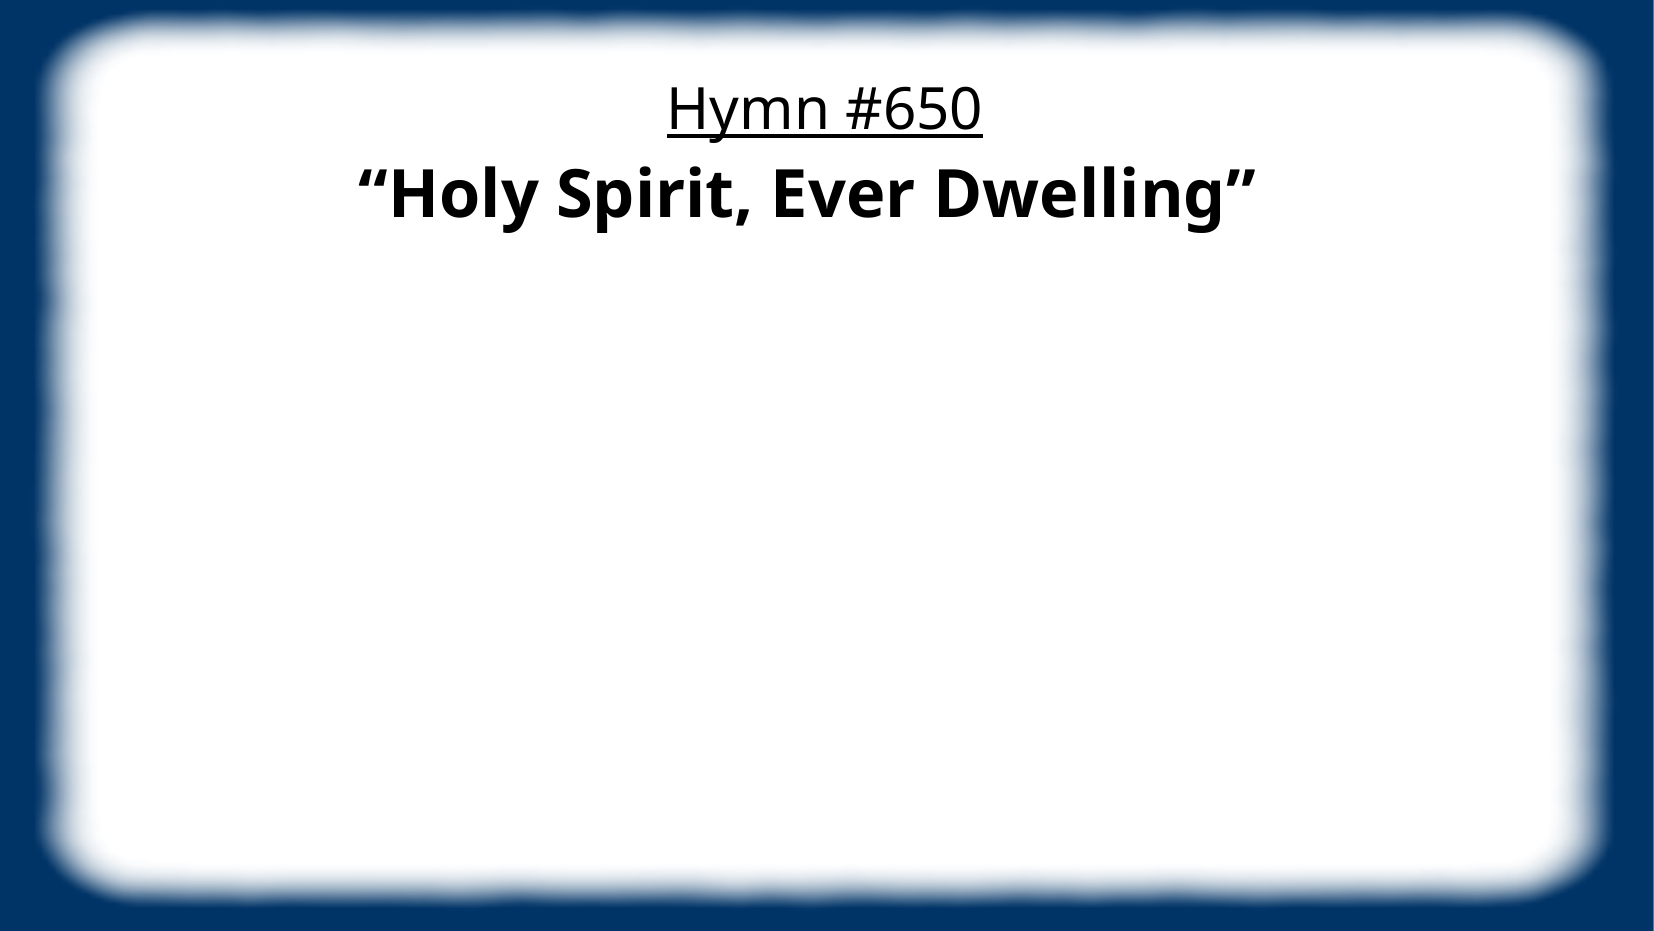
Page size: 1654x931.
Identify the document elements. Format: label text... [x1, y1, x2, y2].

text_box Hymn #650 “Holy Spirit, Ever Dwelling” [90, 60, 1561, 252]
picture [0, 0, 1654, 931]
